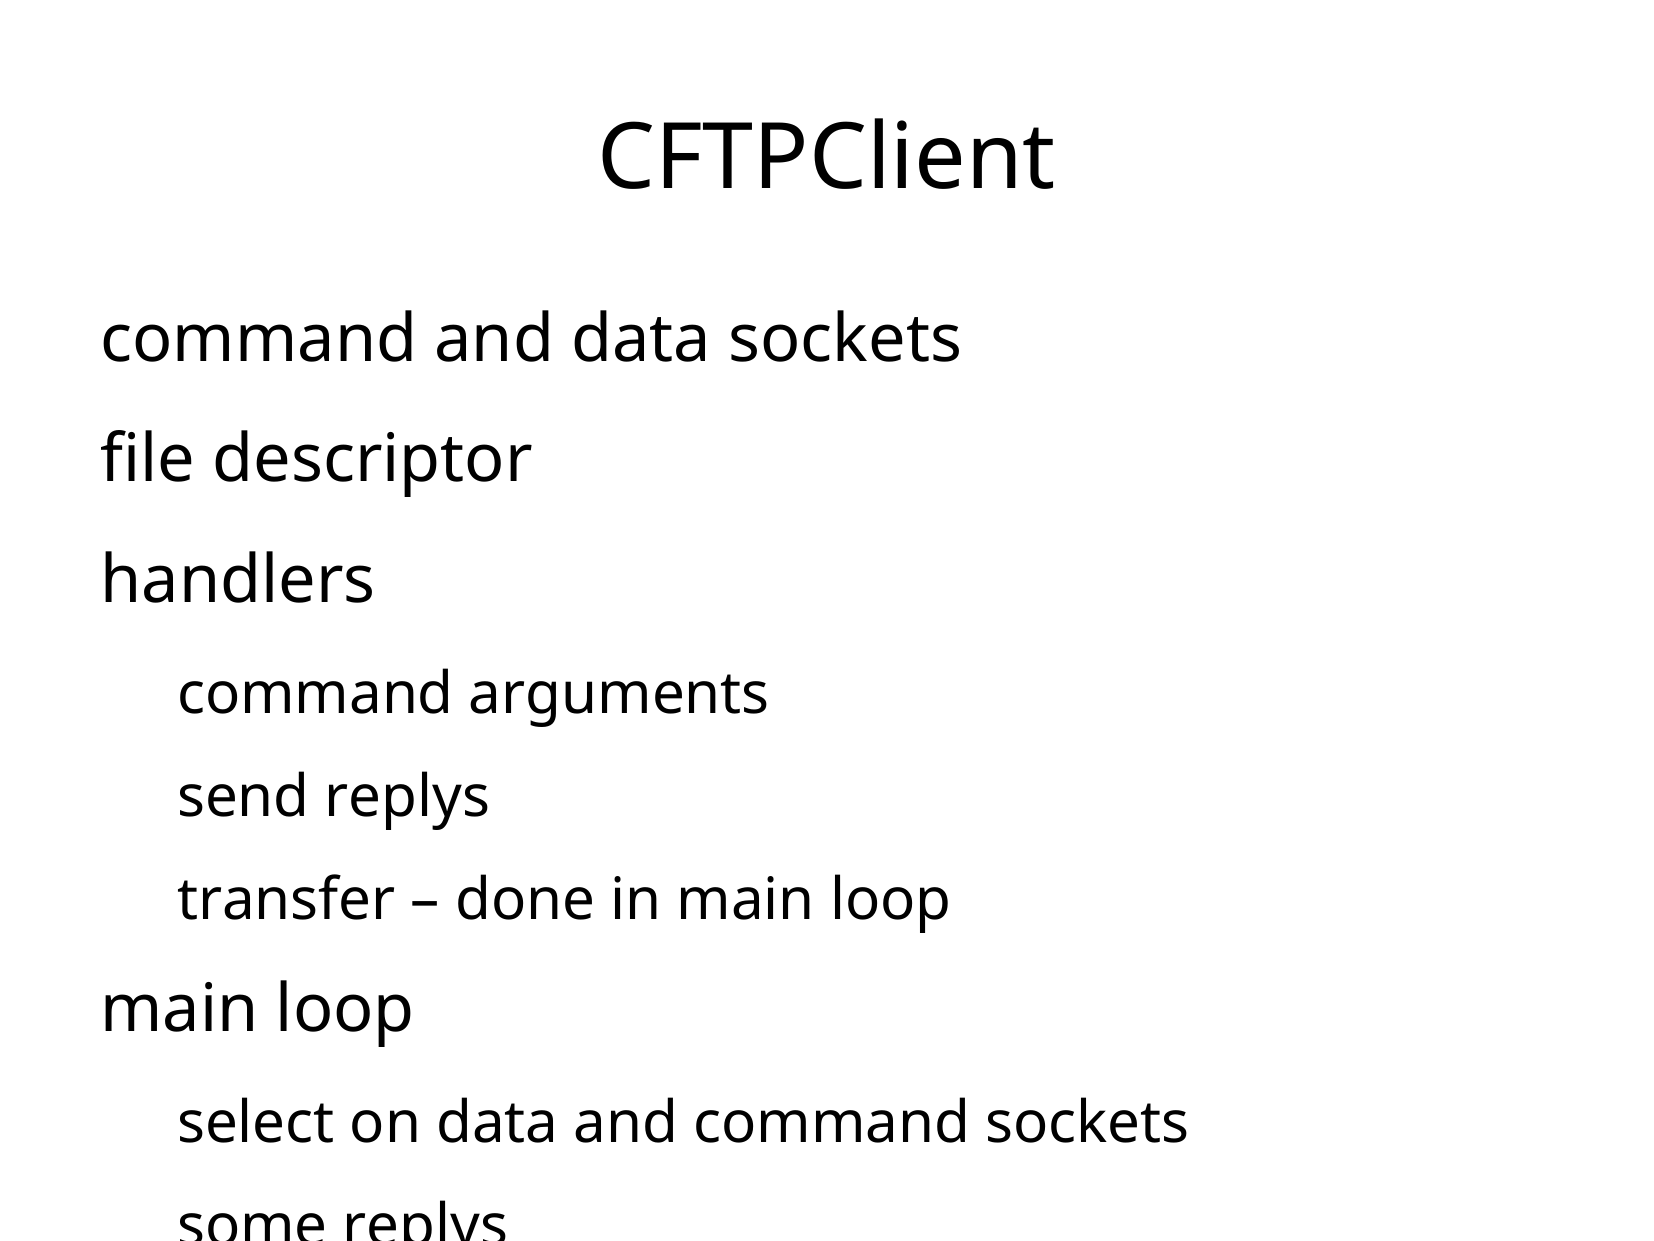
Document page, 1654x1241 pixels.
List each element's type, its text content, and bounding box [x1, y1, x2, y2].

title CFTPClient [82, 49, 1571, 257]
list command and data sockets file descriptor handlers command arguments send replys transfer – done in main loop main loop select on data and command sockets some replys [82, 290, 1571, 1147]
